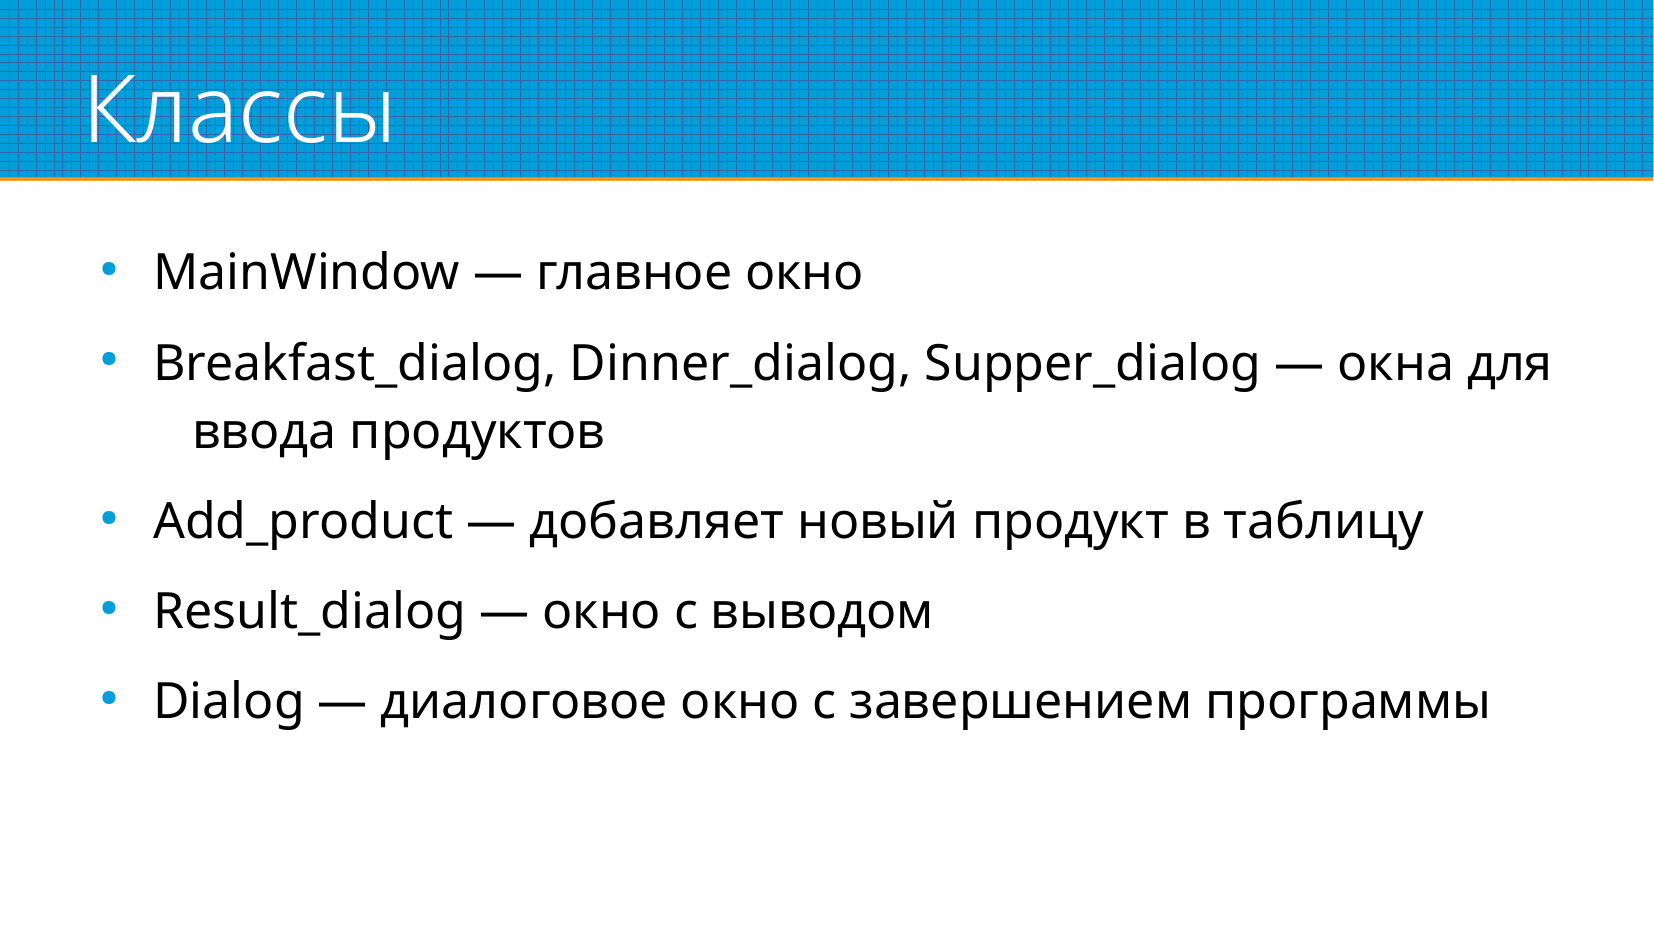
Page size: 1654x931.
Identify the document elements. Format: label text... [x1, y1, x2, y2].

list MainWindow — главное окно Breakfast_dialog, Dinner_dialog, Supper_dialog — окна для ввода продуктов Add_product — добавляет новый продукт в таблицу Result_dialog — окно с выводом Dialog — диалоговое окно с завершением программы [82, 236, 1563, 811]
title Классы [82, 14, 1571, 171]
